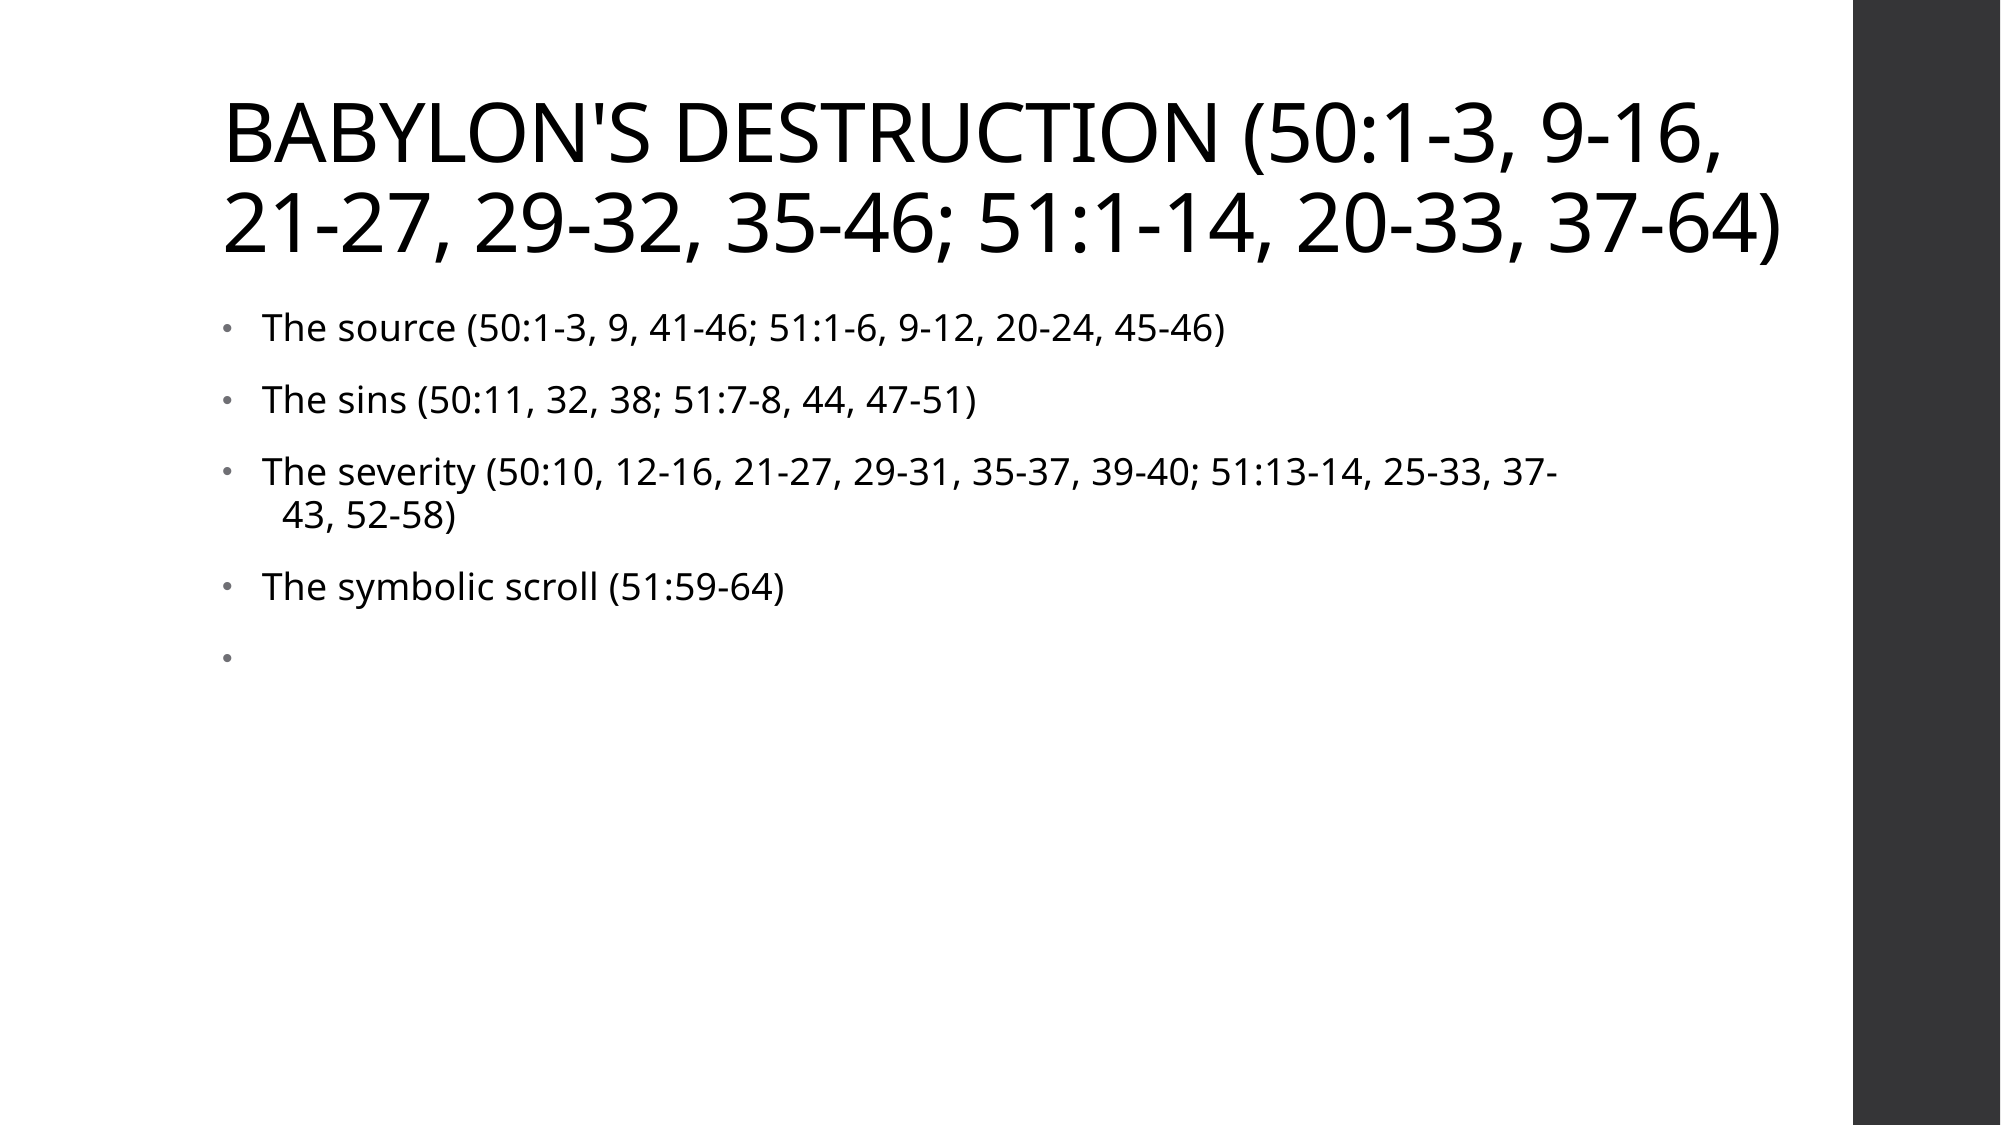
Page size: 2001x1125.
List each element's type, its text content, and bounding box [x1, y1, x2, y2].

list The source (50:1-3, 9, 41-46; 51:1-6, 9-12, 20-24, 45-46) The sins (50:11, 32, 38; 51:7-8, 44, 47-51) The severity (50:10, 12-16, 21-27, 29-31, 35-37, 39-40; 51:13-14, 25-33, 37-43, 52-58) The symbolic scroll (51:59-64) [206, 299, 1617, 1014]
title BABYLON'S DESTRUCTION (50:1-3, 9-16, 21-27, 29-32, 35-46; 51:1-14, 20-33, 37-64) [206, 60, 1797, 278]
